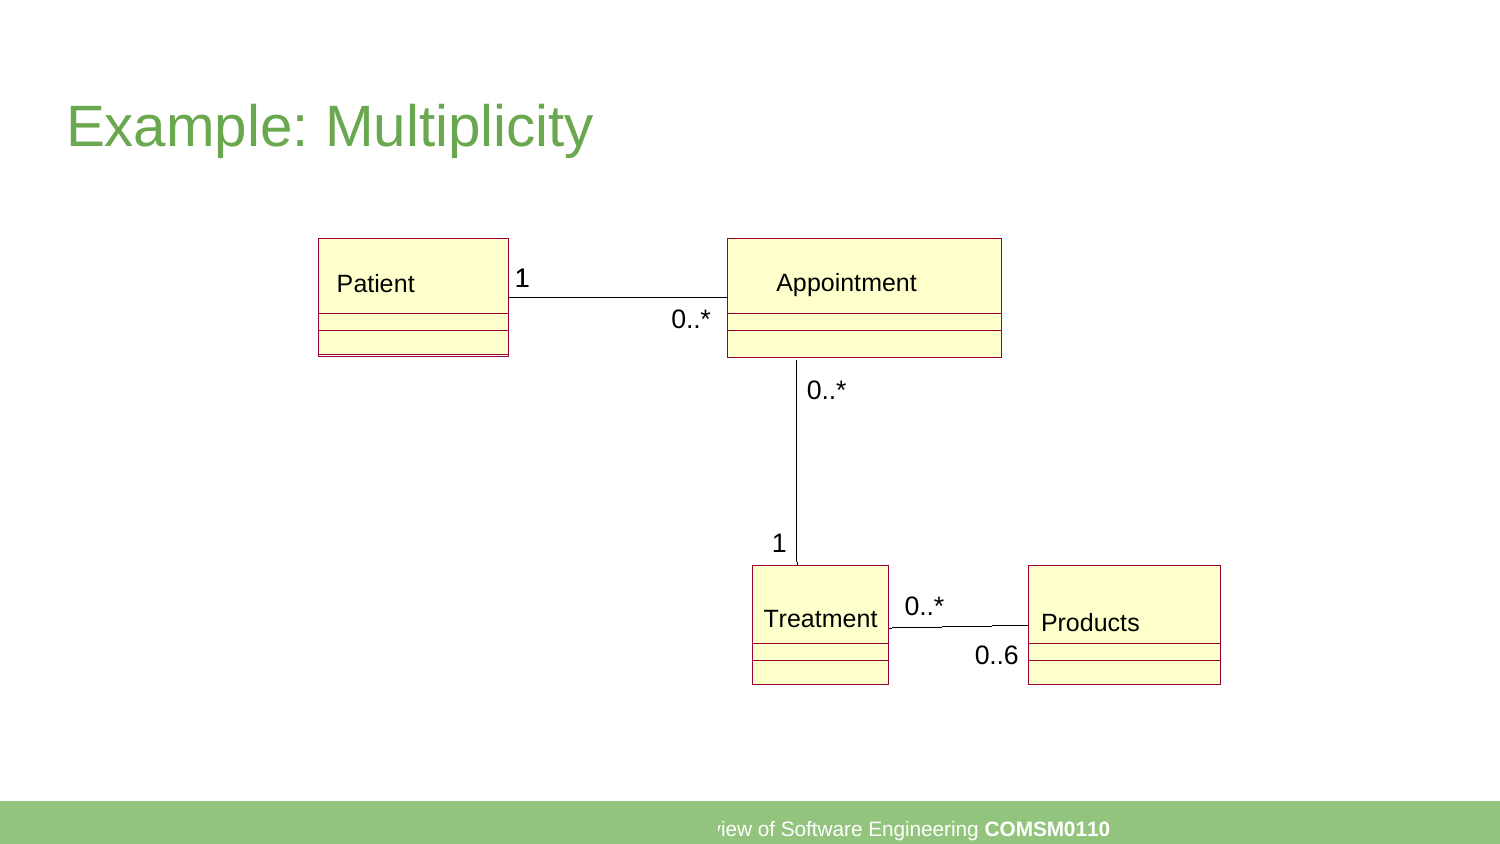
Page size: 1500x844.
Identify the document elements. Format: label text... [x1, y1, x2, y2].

title Example: Multiplicity [51, 72, 1449, 167]
text_box [319, 331, 508, 355]
text_box 0..* [671, 302, 750, 334]
text_box 0..* [904, 589, 944, 621]
text_box [1028, 566, 1221, 643]
text_box Patient [337, 267, 491, 297]
text_box 0..* [809, 382, 817, 397]
text_box 0..6 [975, 638, 1019, 670]
text_box Products [1041, 607, 1140, 637]
text_box [750, 314, 1001, 330]
text_box [727, 238, 1002, 313]
text_box 1 [772, 526, 787, 558]
text_box [1029, 661, 1220, 684]
text_box [753, 644, 888, 660]
text_box 0..6 [977, 647, 985, 662]
text_box Treatment [764, 603, 878, 633]
text_box [728, 331, 1001, 357]
text_box [753, 661, 888, 684]
text_box Appointment [776, 267, 917, 297]
text_box [753, 566, 889, 643]
text_box [1029, 644, 1220, 660]
text_box [319, 314, 508, 330]
text_box 1 [515, 261, 530, 293]
text_box 0..* [807, 373, 847, 405]
text_box [318, 238, 509, 313]
